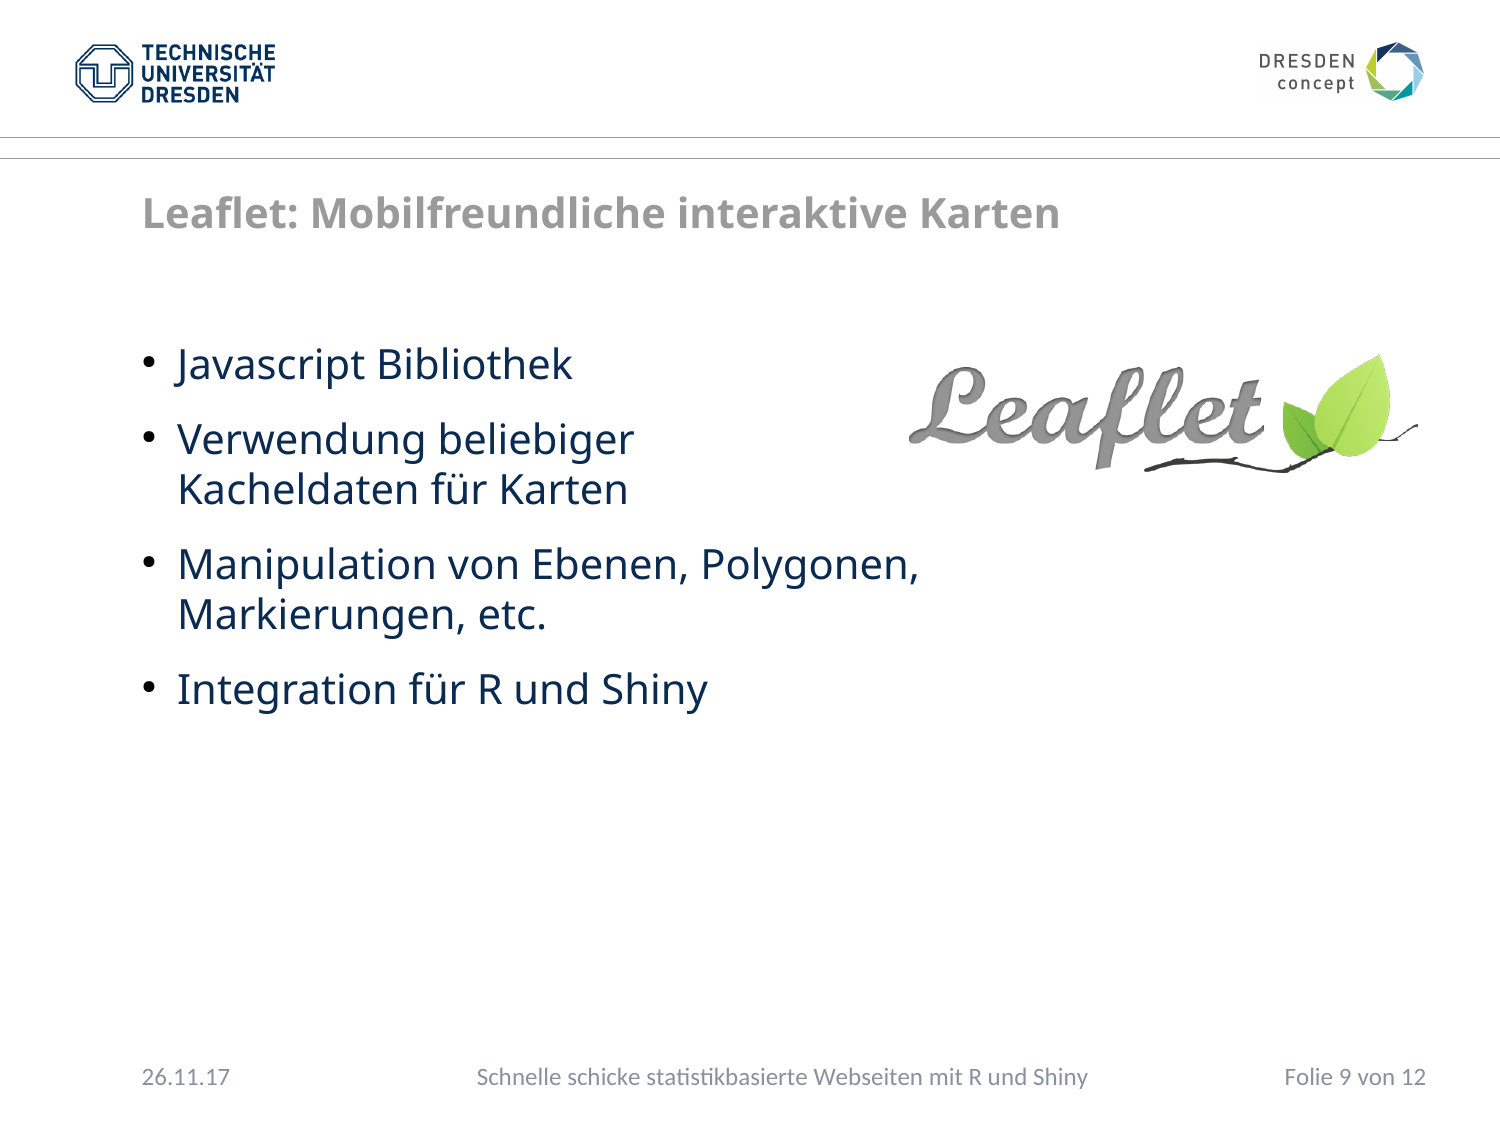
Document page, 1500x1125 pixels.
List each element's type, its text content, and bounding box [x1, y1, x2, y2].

text_box Schnelle schicke statistikbasierte Webseiten mit R und Shiny [464, 1049, 1102, 1091]
text_box Folie <Nummer> von 12 [1113, 1048, 1427, 1091]
text_box 26.11.17 [141, 1048, 454, 1091]
picture [75, 43, 275, 103]
list Javascript Bibliothek Verwendung beliebiger Kacheldaten für Karten Manipulation von Ebenen, Polygonen, Markierungen, etc. Integration für R und Shiny [141, 338, 1442, 1000]
picture [1260, 42, 1424, 101]
picture [909, 354, 1418, 473]
list Leaflet: Mobilfreundliche interaktive Karten [141, 187, 1427, 279]
